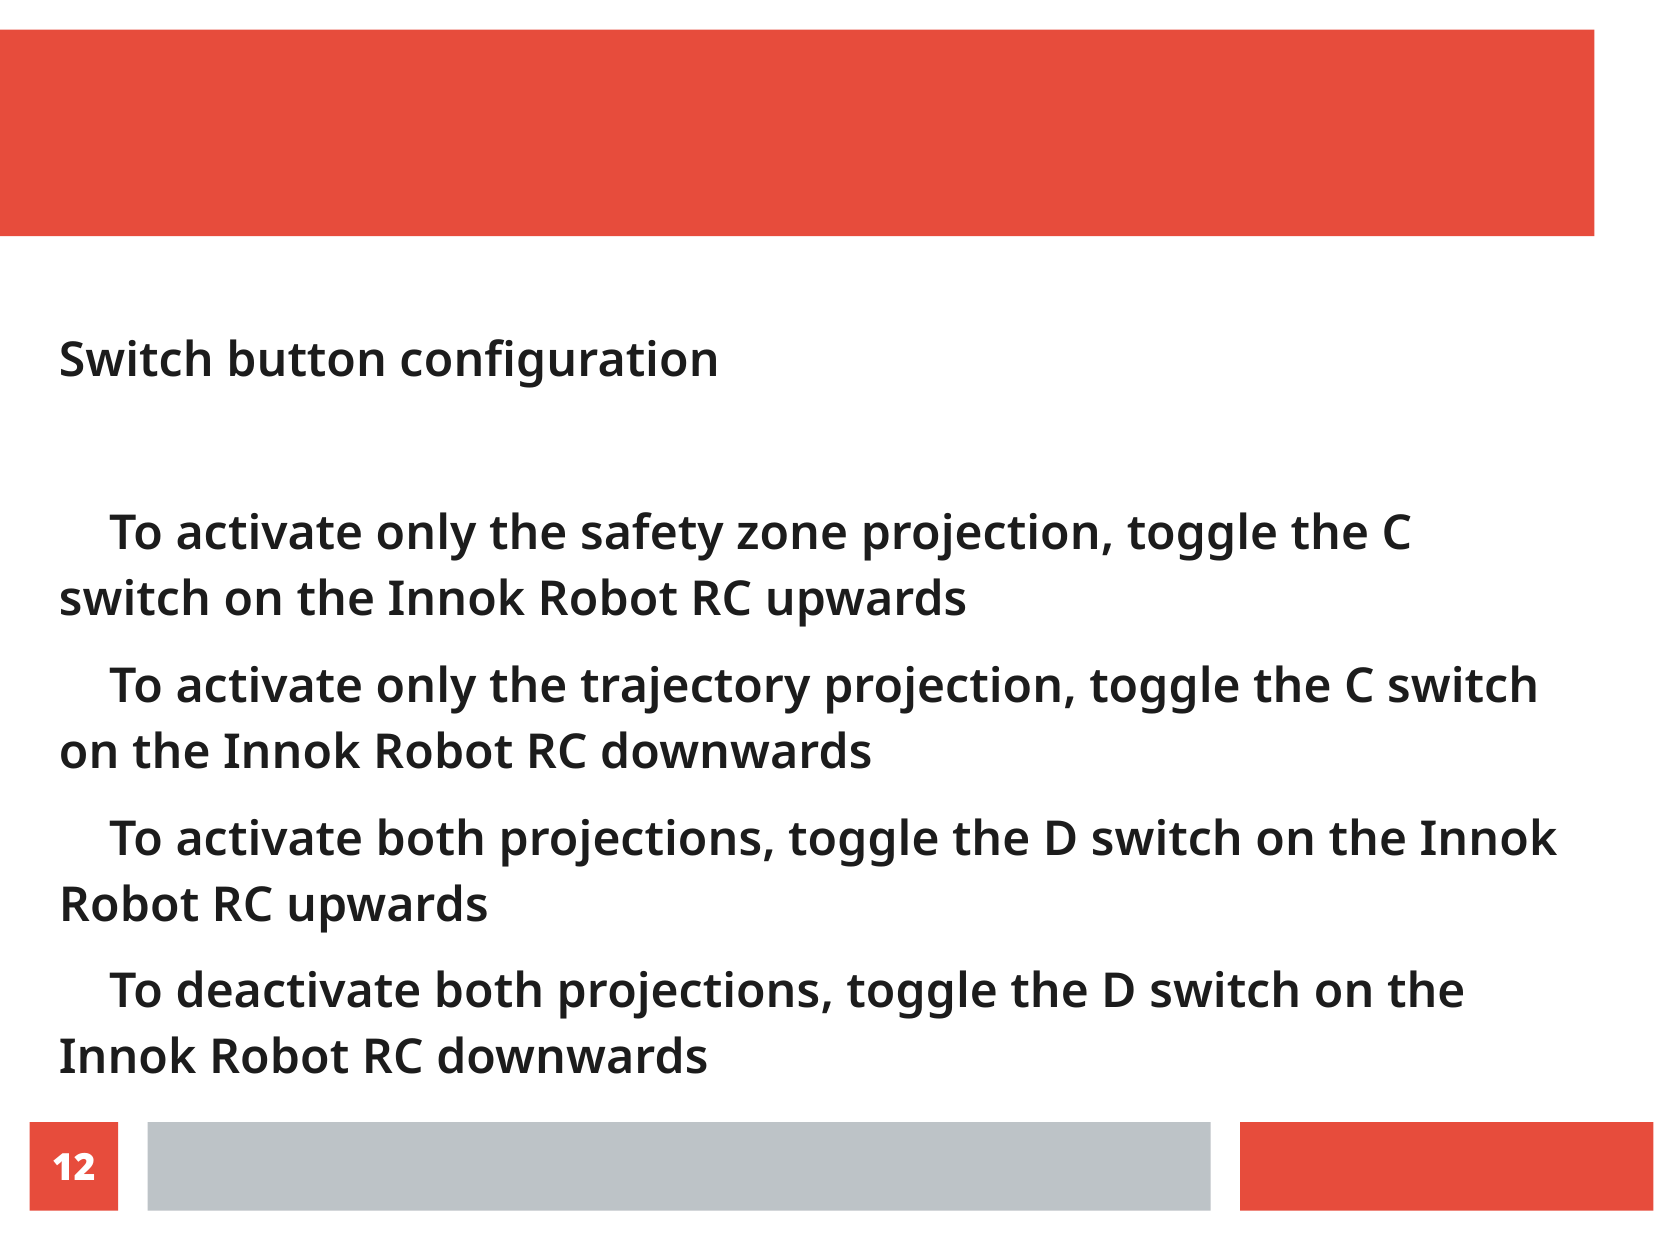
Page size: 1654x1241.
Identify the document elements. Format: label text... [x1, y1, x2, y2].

list Switch button configuration To activate only the safety zone projection, toggle the C switch on the Innok Robot RC upwards To activate only the trajectory projection, toggle the C switch on the Innok Robot RC downwards To activate both projections, toggle the D switch on the Innok Robot RC upwards To deactivate both projections, toggle the D switch on the Innok Robot RC downwards [59, 324, 1565, 1093]
